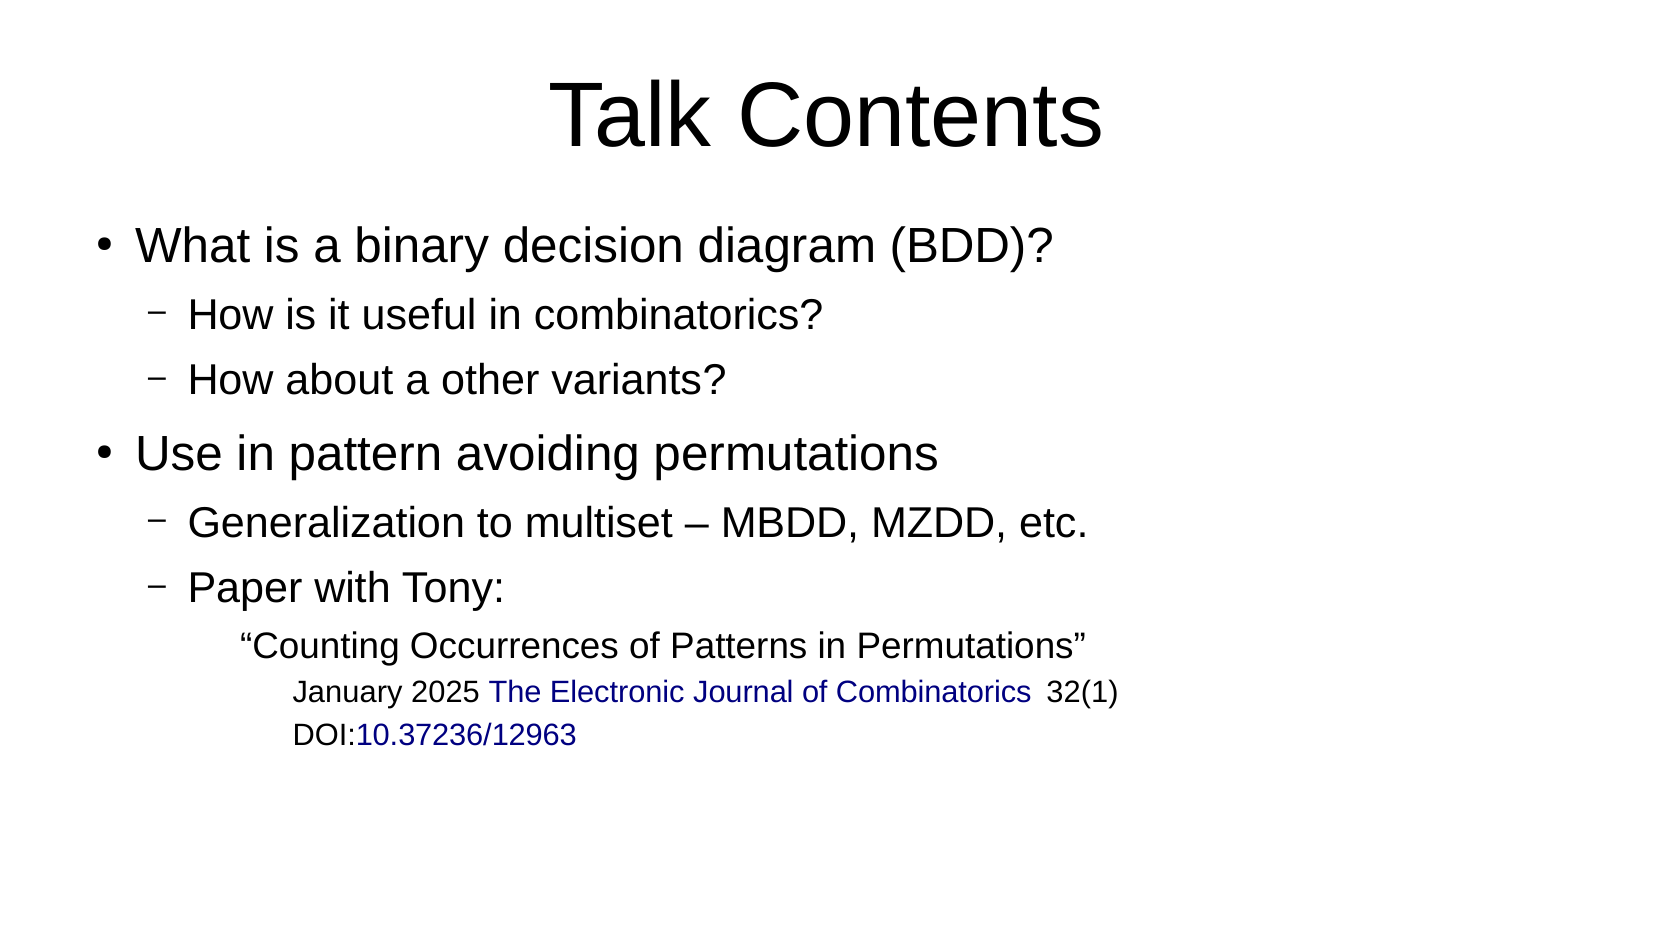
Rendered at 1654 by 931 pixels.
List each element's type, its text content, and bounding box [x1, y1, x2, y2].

title Talk Contents [82, 37, 1571, 193]
list What is a binary decision diagram (BDD)? How is it useful in combinatorics? How about a other variants? Use in pattern avoiding permutations Generalization to multiset – MBDD, MZDD, etc. Paper with Tony: “Counting Occurrences of Patterns in Permutations” January 2025 The Electronic Journal of Combinatorics 32(1) DOI:10.37236/12963 [82, 217, 1571, 758]
